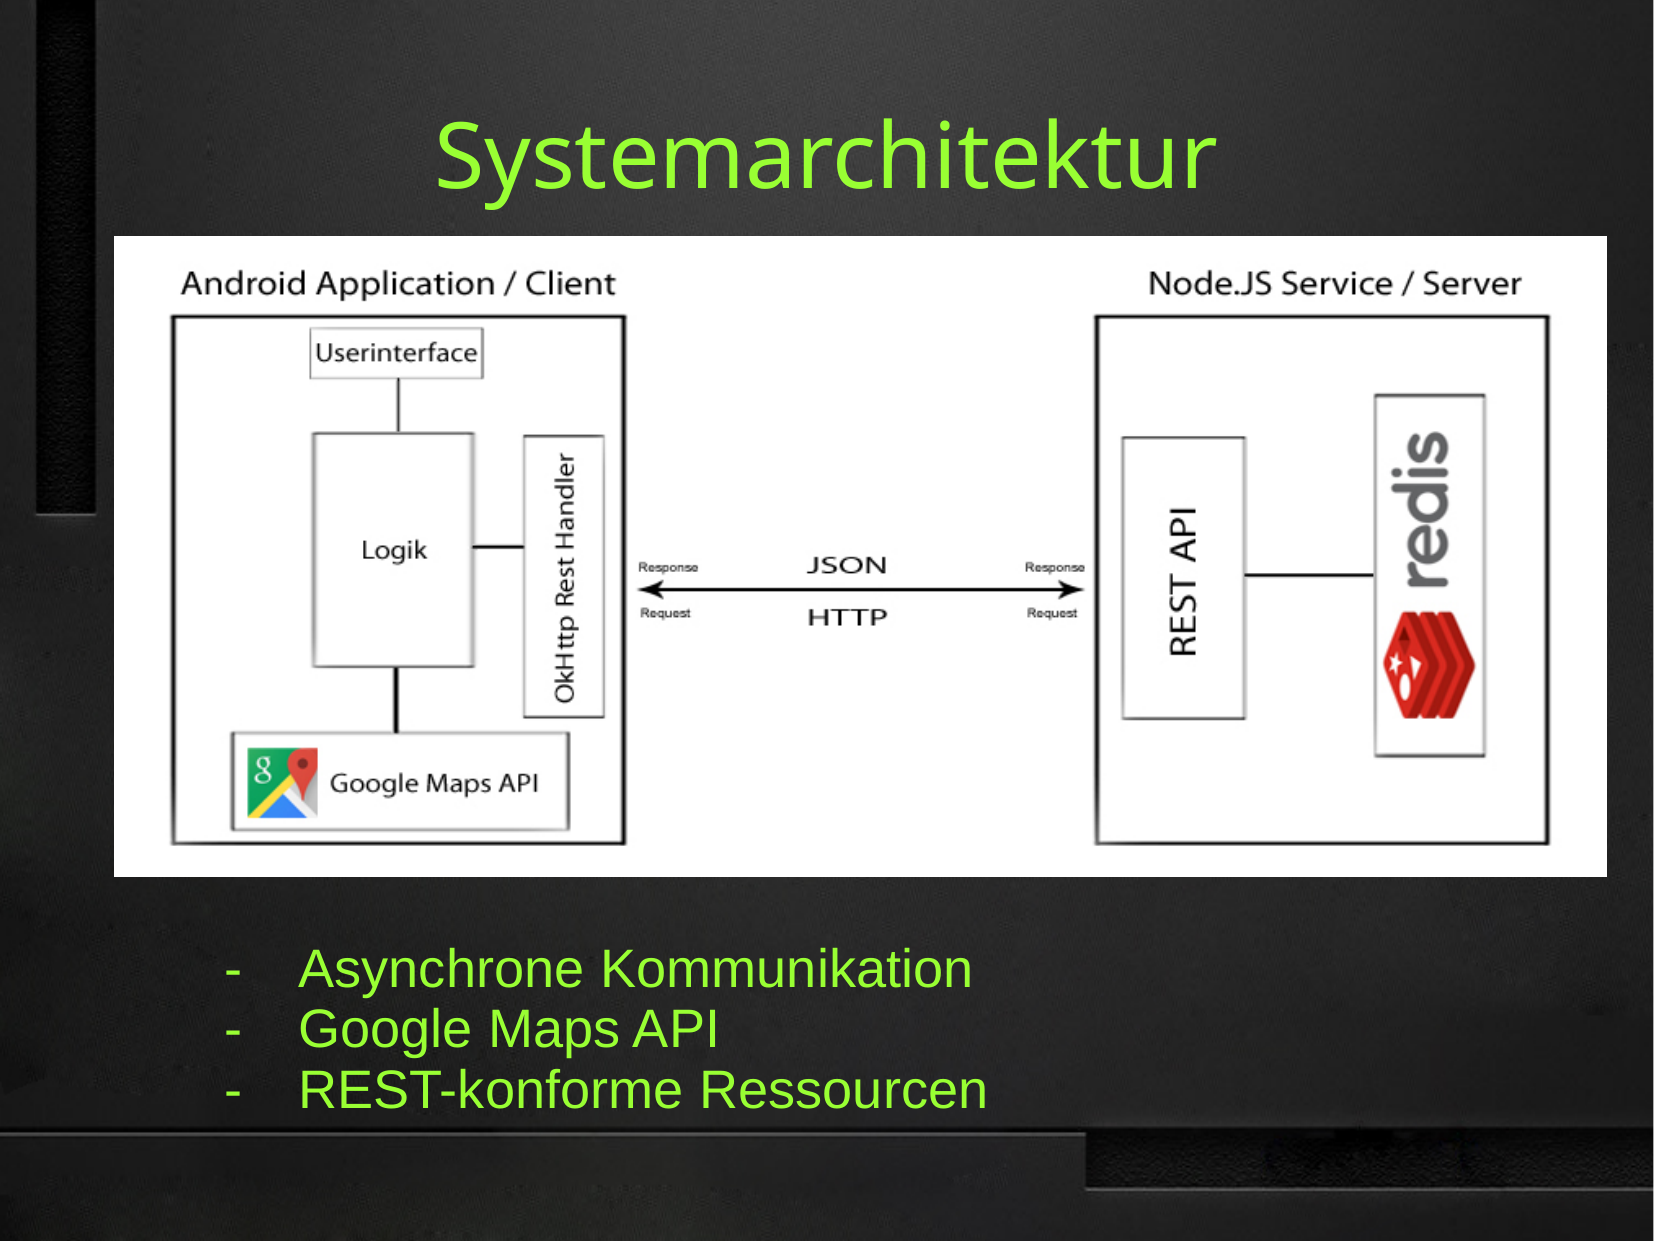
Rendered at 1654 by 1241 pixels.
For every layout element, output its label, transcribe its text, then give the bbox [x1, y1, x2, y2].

title Systemarchitektur [82, 49, 1571, 257]
subtitle - Asynchrone Kommunikation - Google Maps API - REST-konforme Ressourcen [188, 877, 1571, 1173]
picture [0, 0, 1654, 1241]
